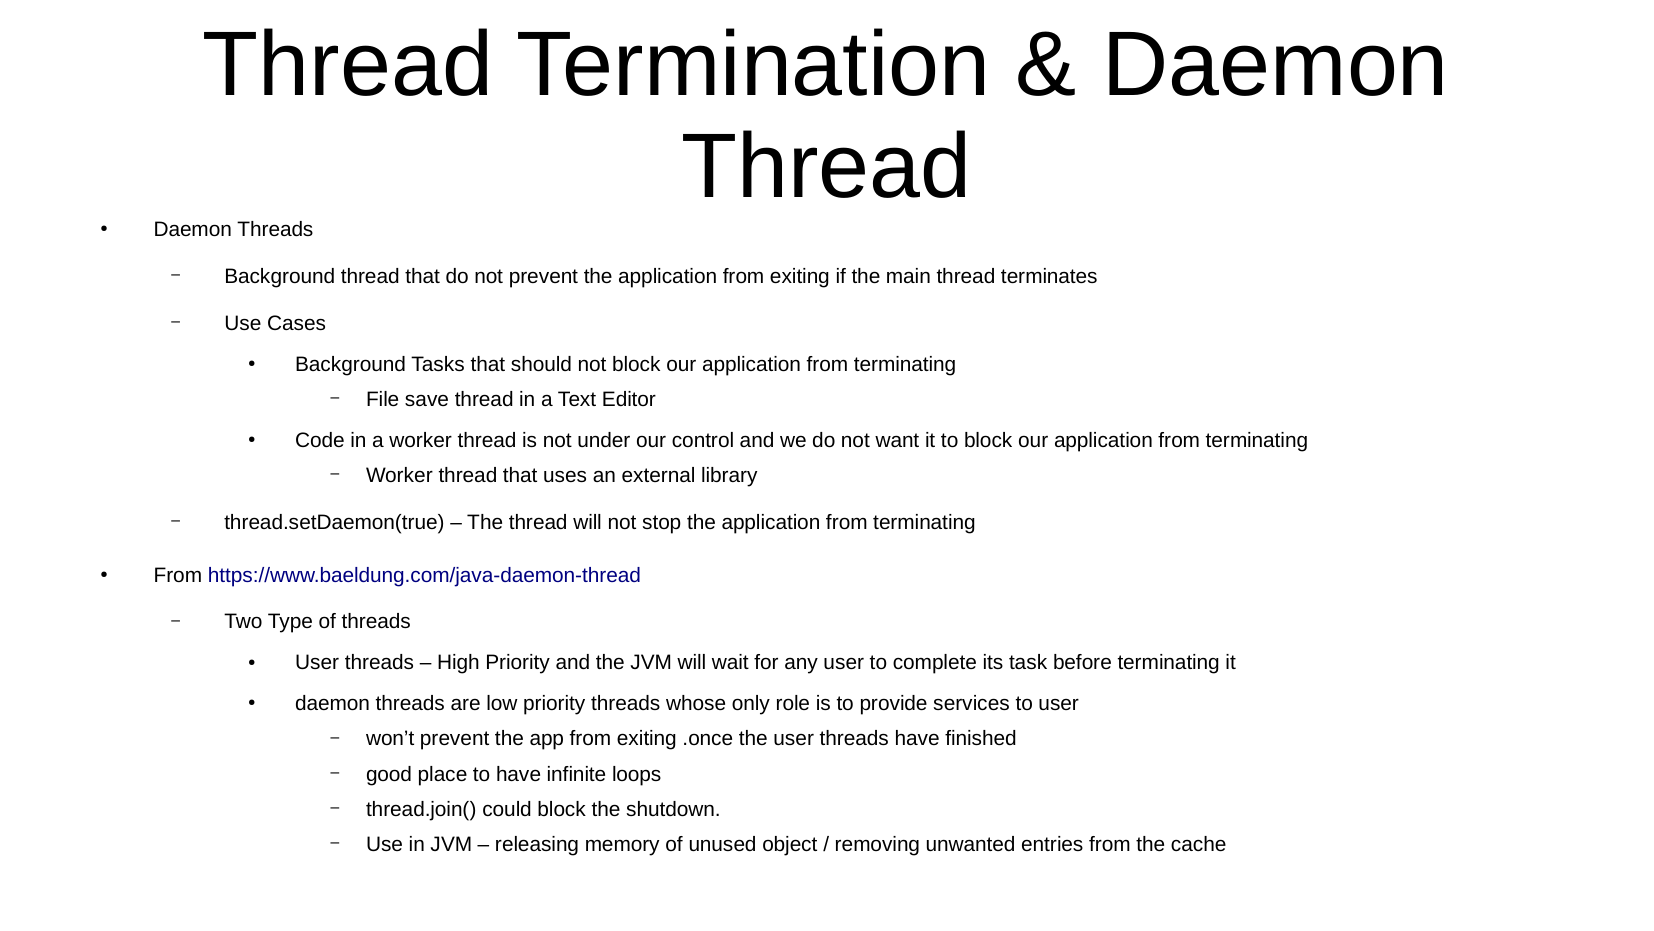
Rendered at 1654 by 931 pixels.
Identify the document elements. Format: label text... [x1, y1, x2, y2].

list Daemon Threads Background thread that do not prevent the application from exiting if the main thread terminates Use Cases Background Tasks that should not block our application from terminating File save thread in a Text Editor Code in a worker thread is not under our control and we do not want it to block our application from terminating Worker thread that uses an external library thread.setDaemon(true) – The thread will not stop the application from terminating From https://www.baeldung.com/java-daemon-thread Two Type of threads User threads – High Priority and the JVM will wait for any user to complete its task before terminating it daemon threads are low priority threads whose only role is to provide services to user won’t prevent the app from exiting .once the user threads have finished good place to have infinite loops thread.join() could block the shutdown. Use in JVM – releasing memory of unused object / removing unwanted entries from the cache [82, 217, 1636, 901]
title Thread Termination & Daemon Thread [82, 12, 1571, 217]
